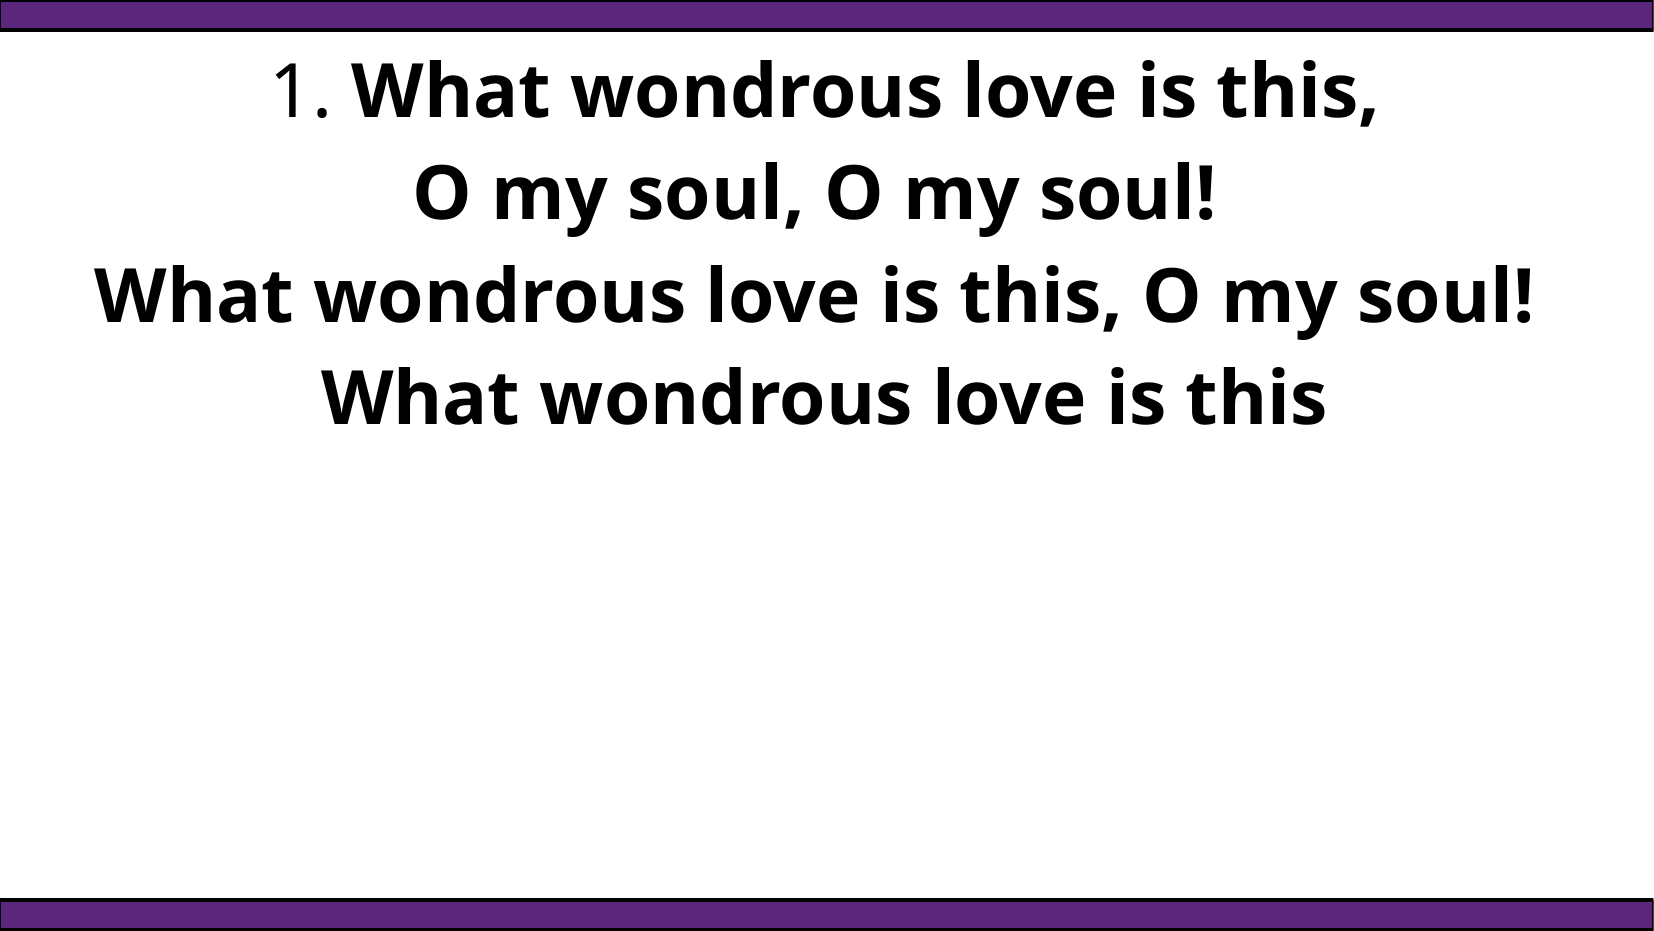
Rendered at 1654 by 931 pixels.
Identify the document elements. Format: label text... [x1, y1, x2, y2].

picture [0, 31, 1654, 900]
text_box [0, 900, 1654, 931]
text_box 1. What wondrous love is this, O my soul, O my soul! What wondrous love is this, O my soul! What wondrous love is this [60, 30, 1591, 445]
text_box [0, 0, 1654, 31]
